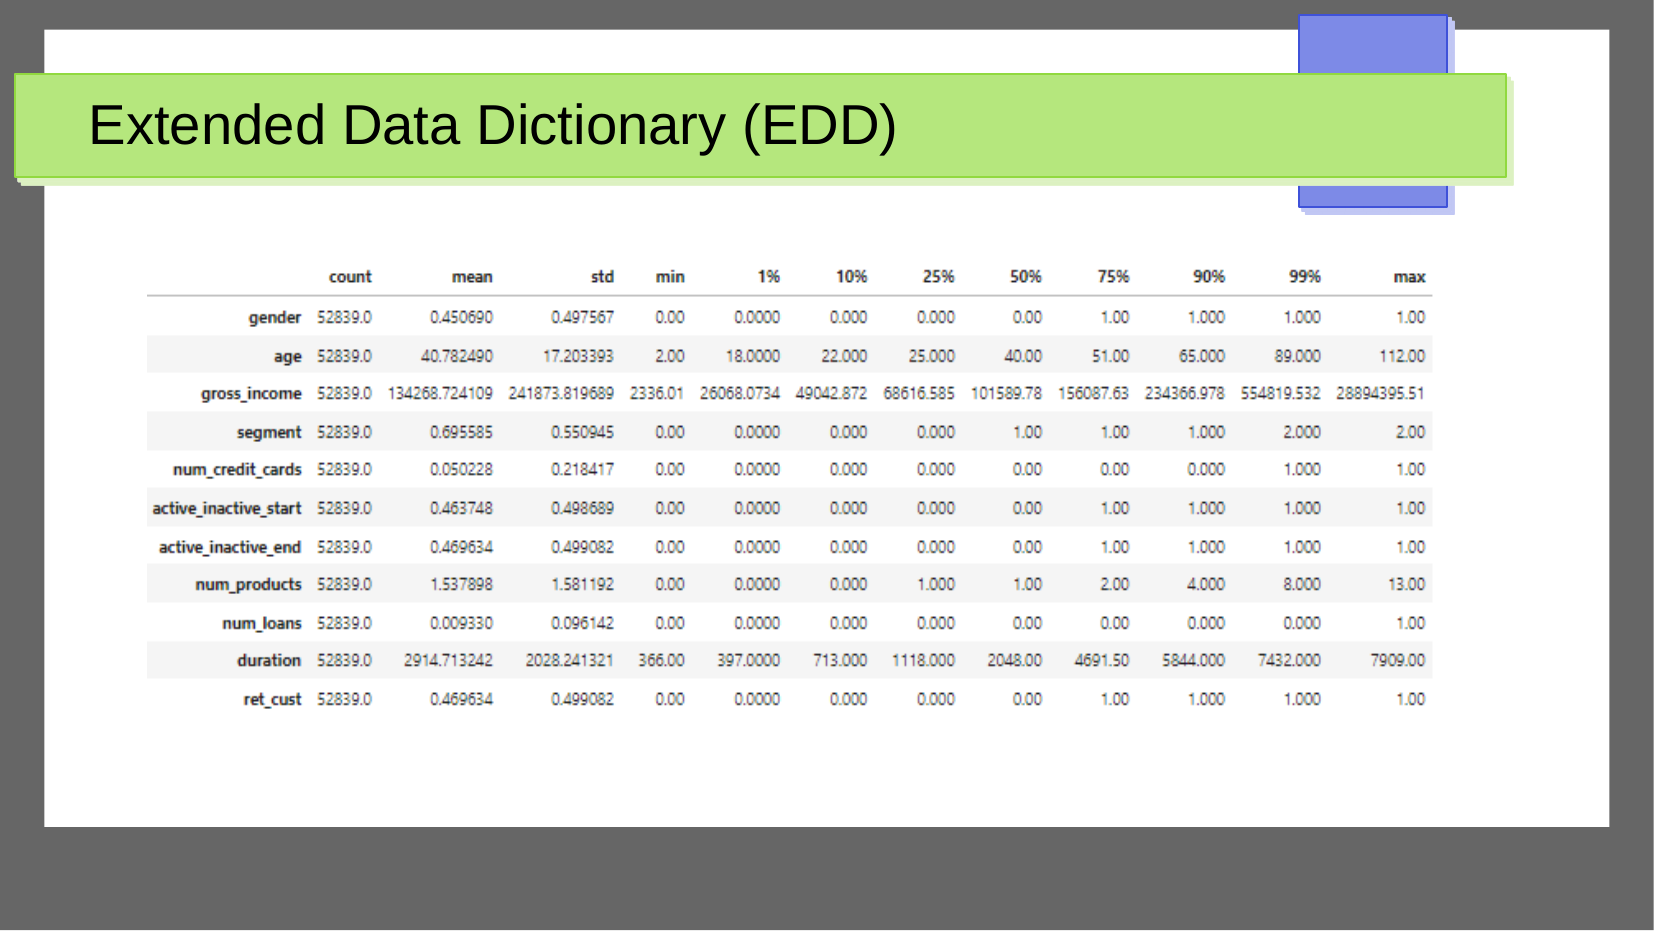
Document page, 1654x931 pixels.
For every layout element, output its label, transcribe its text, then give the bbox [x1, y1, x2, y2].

picture [147, 258, 1459, 739]
title Extended Data Dictionary (EDD) [88, 73, 1506, 178]
